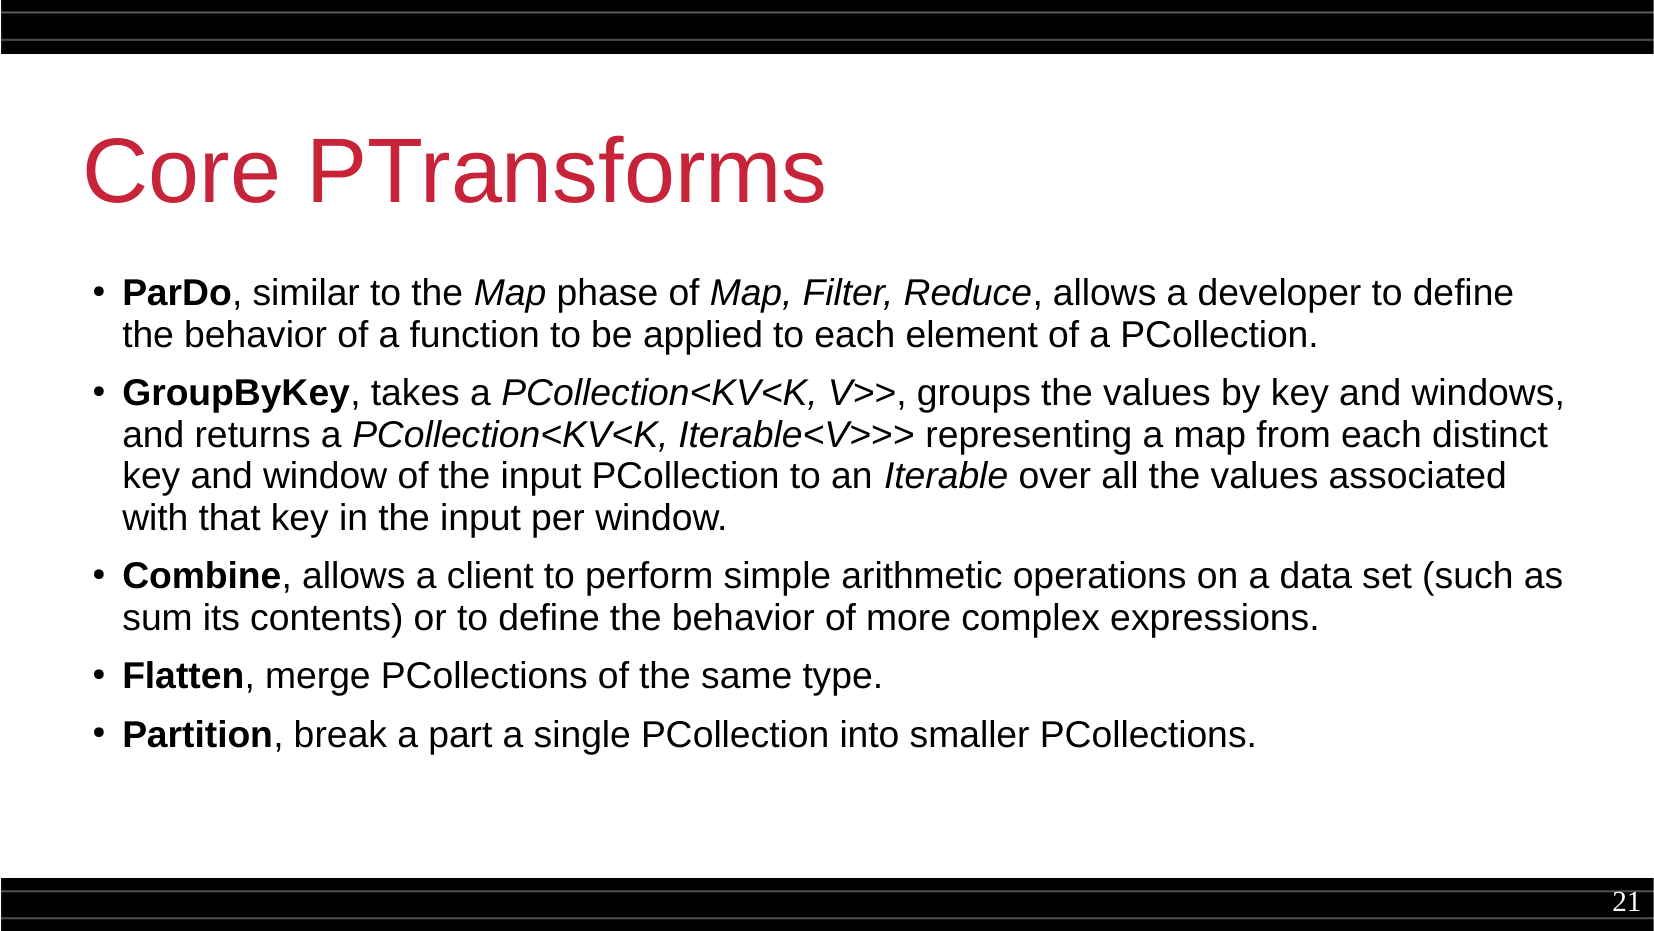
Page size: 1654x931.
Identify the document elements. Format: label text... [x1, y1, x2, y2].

picture [1, 0, 1654, 54]
list ParDo, similar to the Map phase of Map, Filter, Reduce, allows a developer to define the behavior of a function to be applied to each element of a PCollection. GroupByKey, takes a PCollection<KV<K, V>>, groups the values by key and windows, and returns a PCollection<KV<K, Iterable<V>>> representing a map from each distinct key and window of the input PCollection to an Iterable over all the values associated with that key in the input per window. Combine, allows a client to perform simple arithmetic operations on a data set (such as sum its contents) or to define the behavior of more complex expressions. Flatten, merge PCollections of the same type. Partition, break a part a single PCollection into smaller PCollections. [82, 271, 1571, 758]
title Core PTransforms [82, 92, 1571, 249]
picture [1, 878, 1654, 931]
